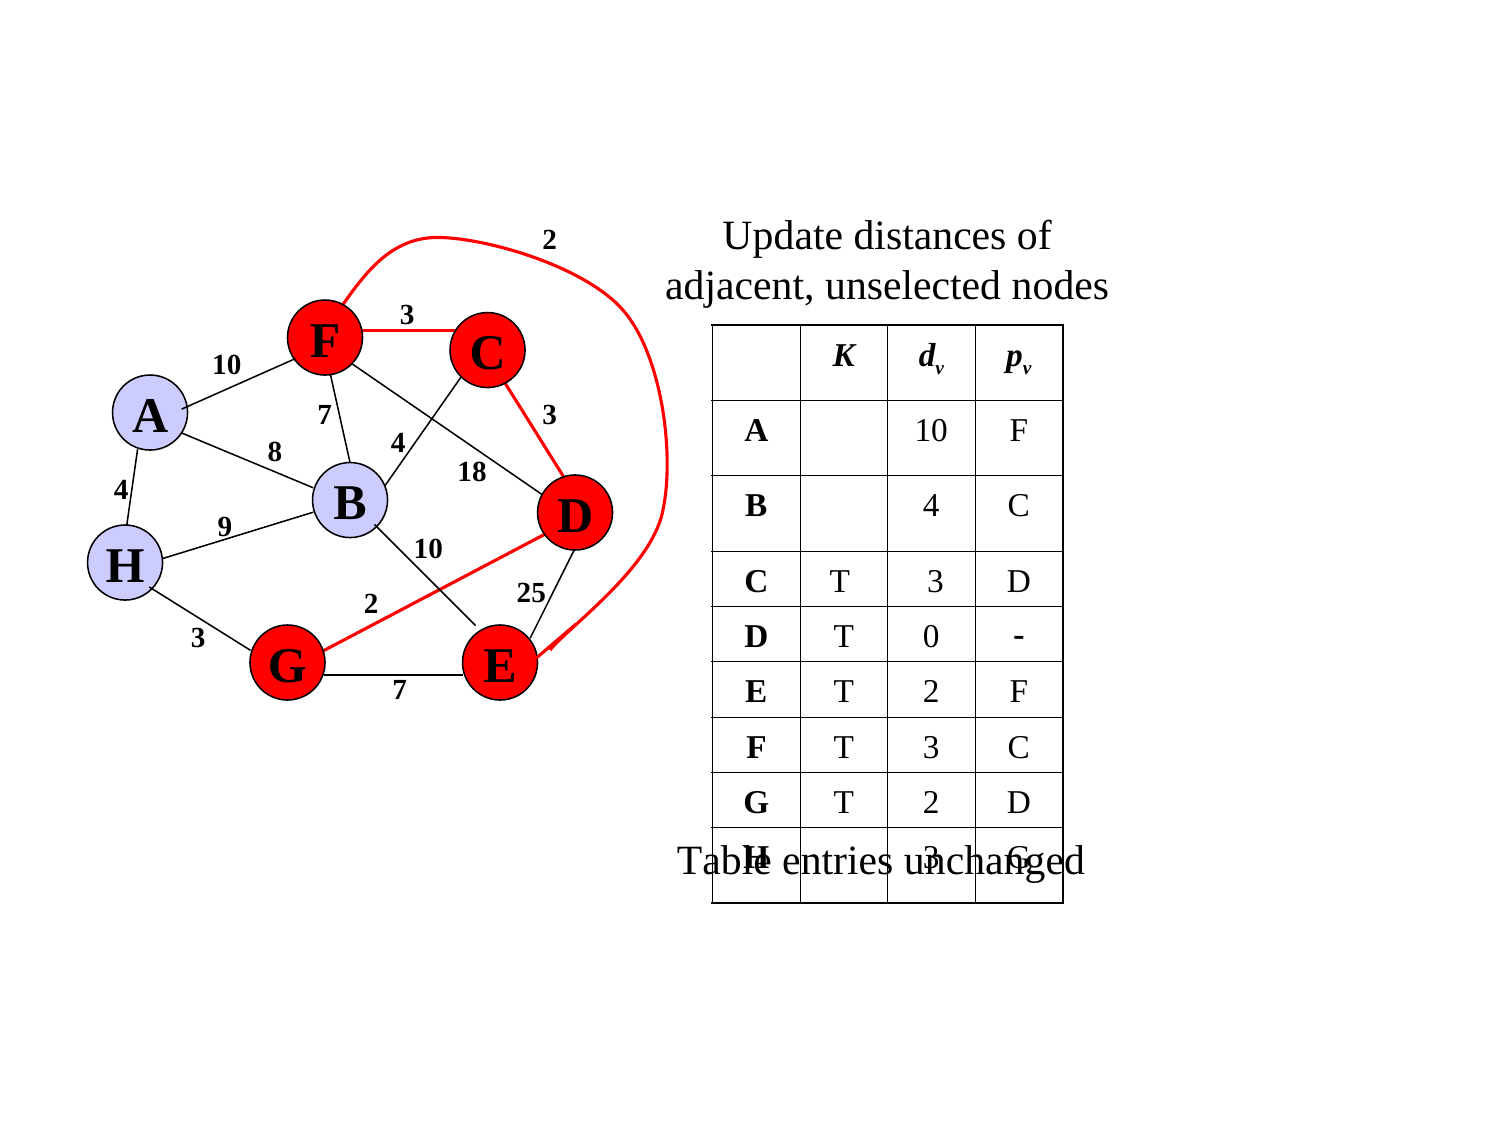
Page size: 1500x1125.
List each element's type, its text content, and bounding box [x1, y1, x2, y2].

text_box 3 [173, 610, 224, 662]
table_cell E [713, 662, 800, 717]
text_box 4 [96, 462, 134, 513]
text_box A [112, 375, 188, 451]
text_box 2 [346, 576, 397, 628]
table_header pv [976, 326, 1062, 400]
table_cell T [801, 607, 887, 661]
text_box 18 [433, 444, 511, 495]
text_box B [312, 462, 388, 538]
text_box 7 [299, 387, 351, 438]
table_cell T [801, 552, 887, 606]
table_cell [801, 476, 887, 551]
text_box C [450, 312, 526, 388]
text_box 8 [249, 424, 301, 476]
table_header dv [888, 326, 975, 400]
table_cell H [713, 891, 800, 902]
text_box D [537, 474, 613, 551]
text_box 4 [130, 462, 147, 513]
table_header K [801, 326, 887, 400]
table_cell 2 [888, 662, 975, 717]
text_box E [462, 624, 538, 701]
table_cell 0 [888, 607, 975, 661]
text_box F [287, 299, 363, 376]
table_cell T [801, 773, 887, 825]
table_cell [801, 891, 887, 902]
text_box 10 [187, 337, 267, 388]
text_box Table entries unchanged [649, 825, 1113, 891]
table_cell C [713, 552, 800, 606]
table_cell 10 [888, 401, 975, 475]
table_cell C [976, 718, 1062, 772]
text_box Update distances of adjacent, unselected nodes [649, 199, 1126, 316]
table_cell F [713, 718, 800, 772]
table_cell 4 [888, 476, 975, 551]
text_box 4 [373, 416, 424, 467]
text_box 25 [492, 565, 571, 617]
table_cell D [976, 552, 1062, 606]
text_box 7 [374, 662, 426, 713]
table_cell D [976, 773, 1062, 825]
table_cell 3 [888, 891, 975, 902]
text_box H [87, 525, 163, 601]
text_box G [249, 624, 326, 701]
table_cell A [713, 401, 800, 475]
table_cell 3 [888, 552, 975, 606]
table_cell G [713, 773, 800, 825]
table_cell C [976, 476, 1062, 551]
table_cell G [976, 891, 1062, 902]
table_cell [801, 401, 887, 475]
table_cell D [713, 607, 800, 661]
text_box 10 [389, 521, 468, 572]
text_box 3 [382, 287, 433, 338]
table_cell B [713, 476, 800, 551]
table_cell F [976, 662, 1062, 717]
table_cell F [976, 401, 1062, 475]
text_box 2 [524, 212, 576, 263]
text_box 3 [524, 387, 576, 438]
table_cell 3 [888, 718, 975, 772]
table_cell 2 [888, 773, 975, 825]
table_cell  [976, 607, 1062, 661]
table_cell T [801, 662, 887, 717]
text_box 9 [200, 499, 251, 551]
table_cell T [801, 718, 887, 772]
table_header [713, 326, 800, 400]
